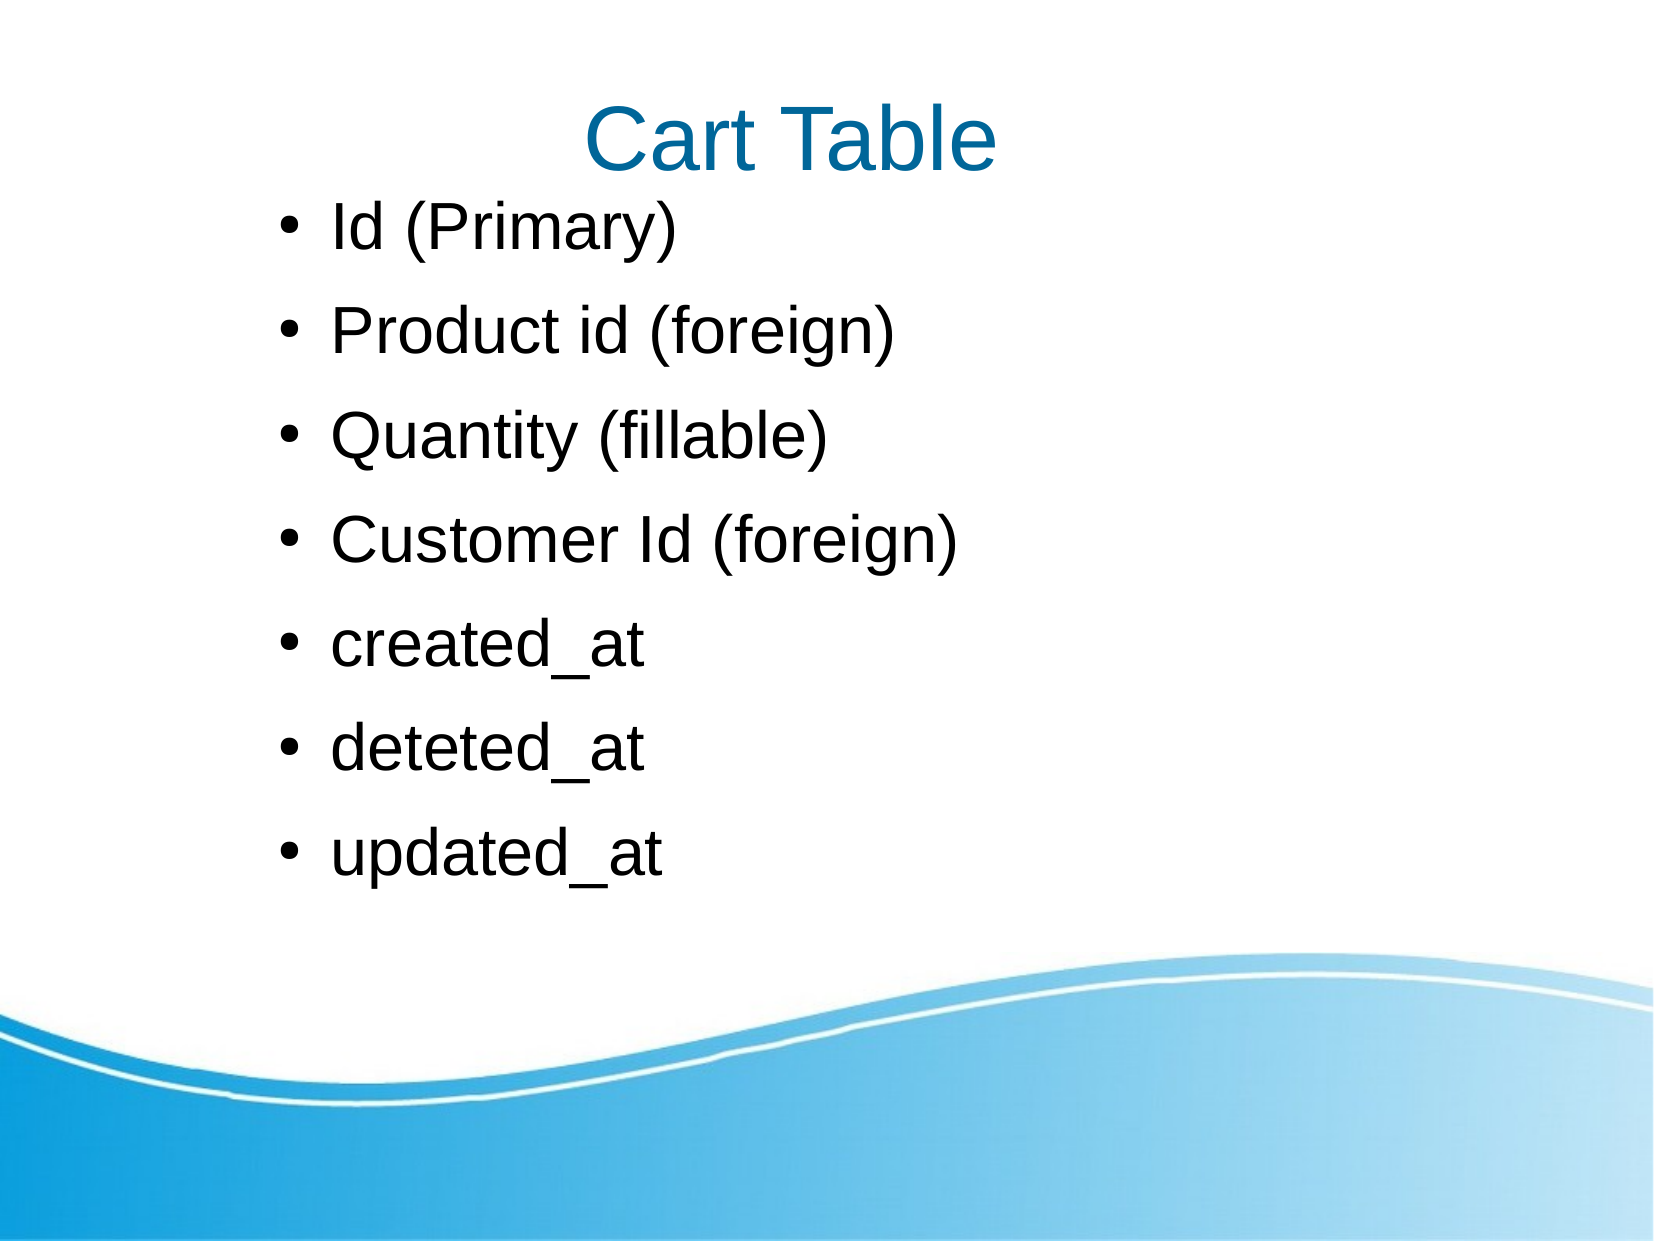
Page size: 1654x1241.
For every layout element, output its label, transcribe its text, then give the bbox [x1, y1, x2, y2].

title Cart Table [47, 35, 1536, 243]
list Id (Primary) Product id (foreign) Quantity (fillable) Customer Id (foreign) created_at deteted_at updated_at [259, 188, 1430, 934]
picture [0, 952, 1654, 1241]
